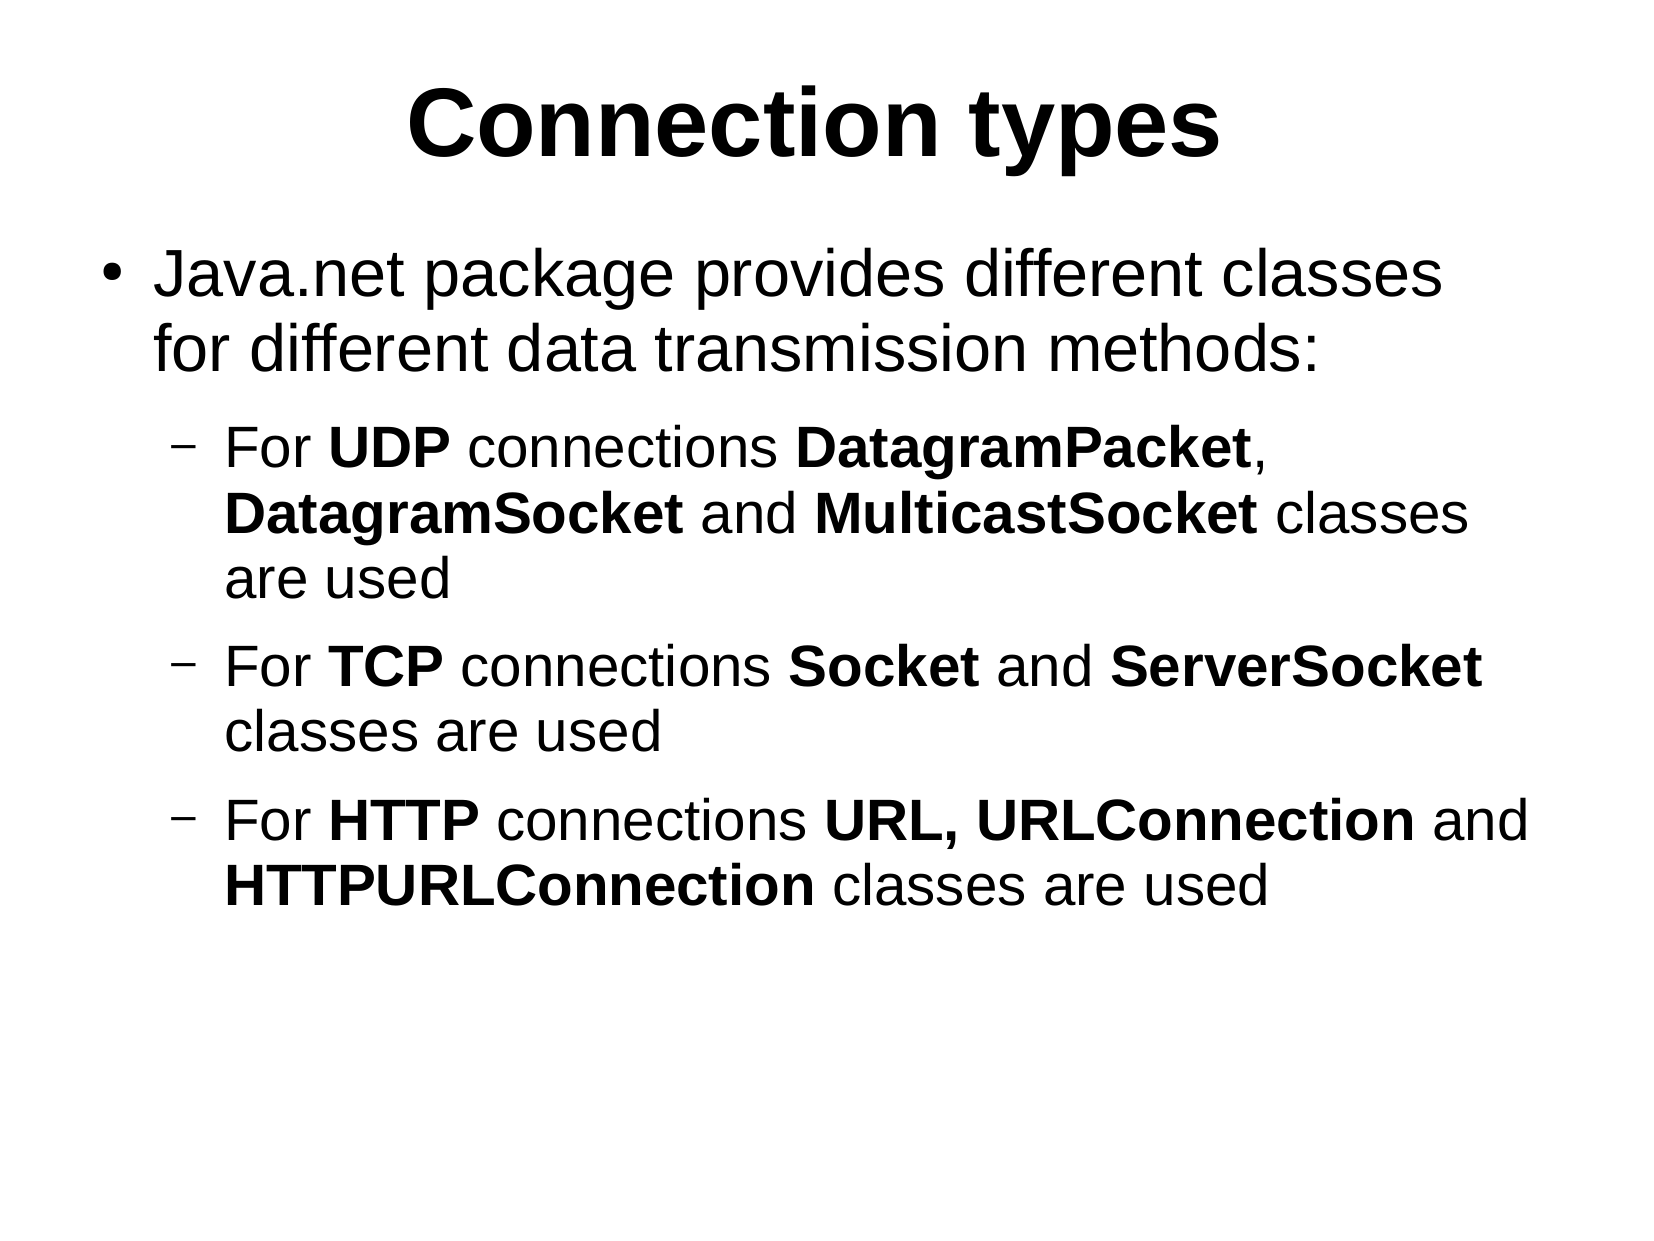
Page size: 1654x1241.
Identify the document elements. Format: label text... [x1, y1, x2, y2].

list Java.net package provides different classes for different data transmission methods: For UDP connections DatagramPacket, DatagramSocket and MulticastSocket classes are used For TCP connections Socket and ServerSocket classes are used For HTTP connections URL, URLConnection and HTTPURLConnection classes are used [82, 236, 1538, 1134]
title Connection types [70, 67, 1560, 178]
